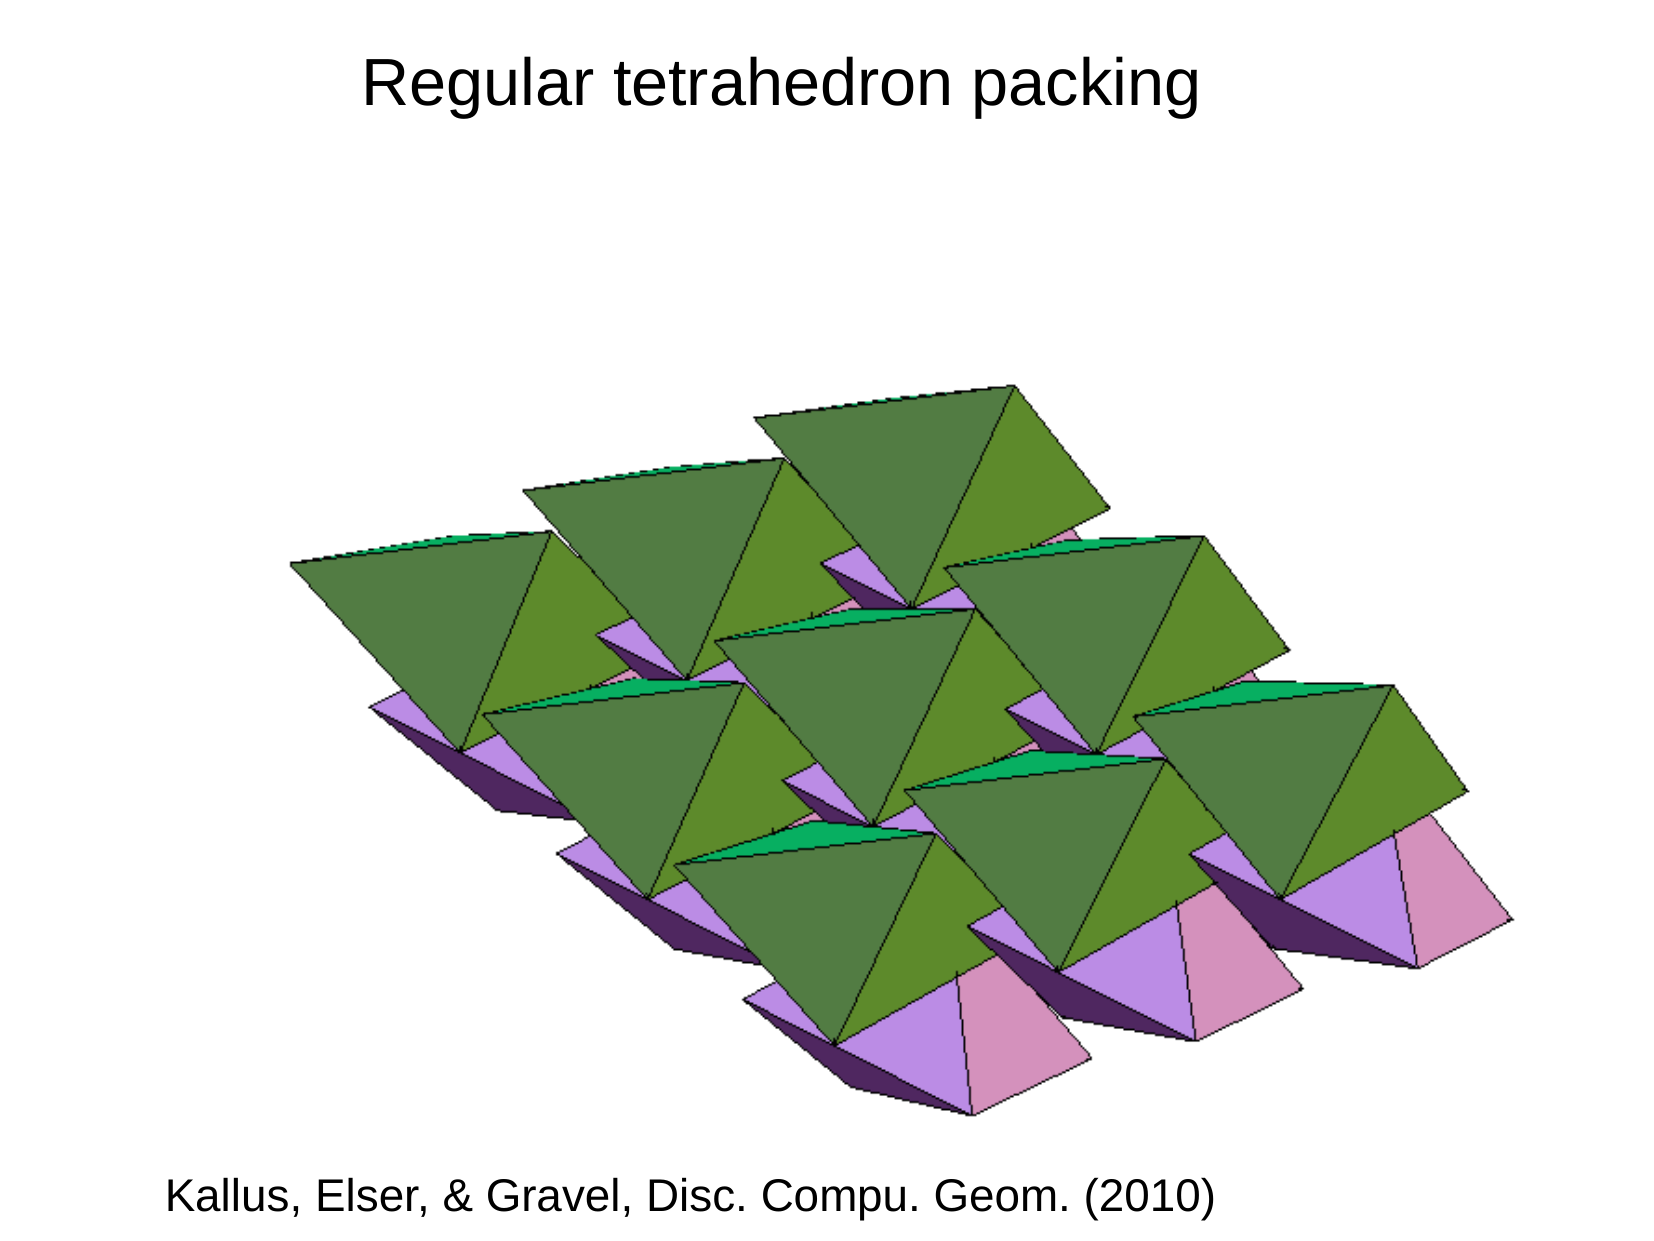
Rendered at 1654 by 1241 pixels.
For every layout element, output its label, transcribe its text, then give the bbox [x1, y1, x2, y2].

text_box Regular tetrahedron packing [346, 37, 1419, 128]
text_box Kallus, Elser, & Gravel, Disc. Compu. Geom. (2010) [150, 1162, 1245, 1229]
picture [112, 300, 1600, 1241]
